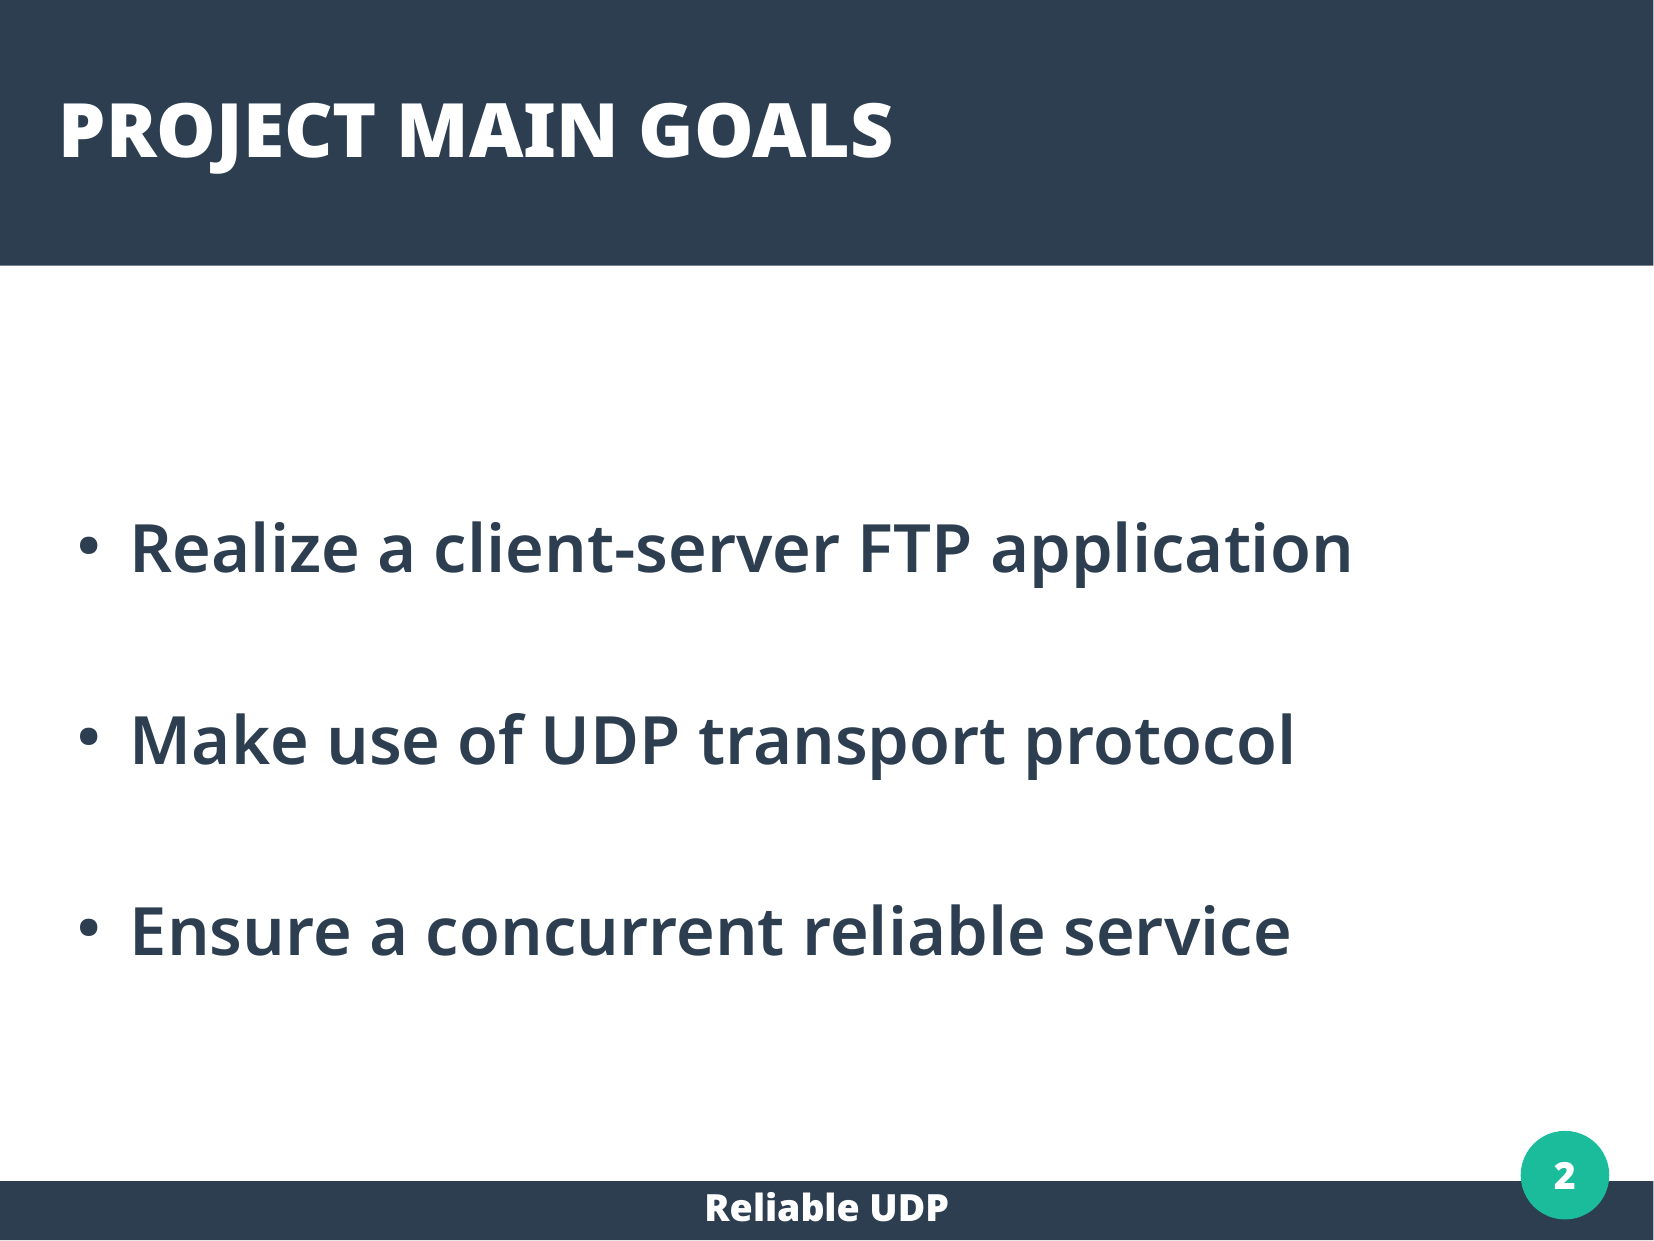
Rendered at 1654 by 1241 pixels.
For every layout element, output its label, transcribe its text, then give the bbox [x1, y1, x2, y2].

title PROJECT MAIN GOALS [59, 49, 1595, 207]
list Realize a client-server FTP application Make use of UDP transport protocol Ensure a concurrent reliable service [59, 324, 1595, 1152]
